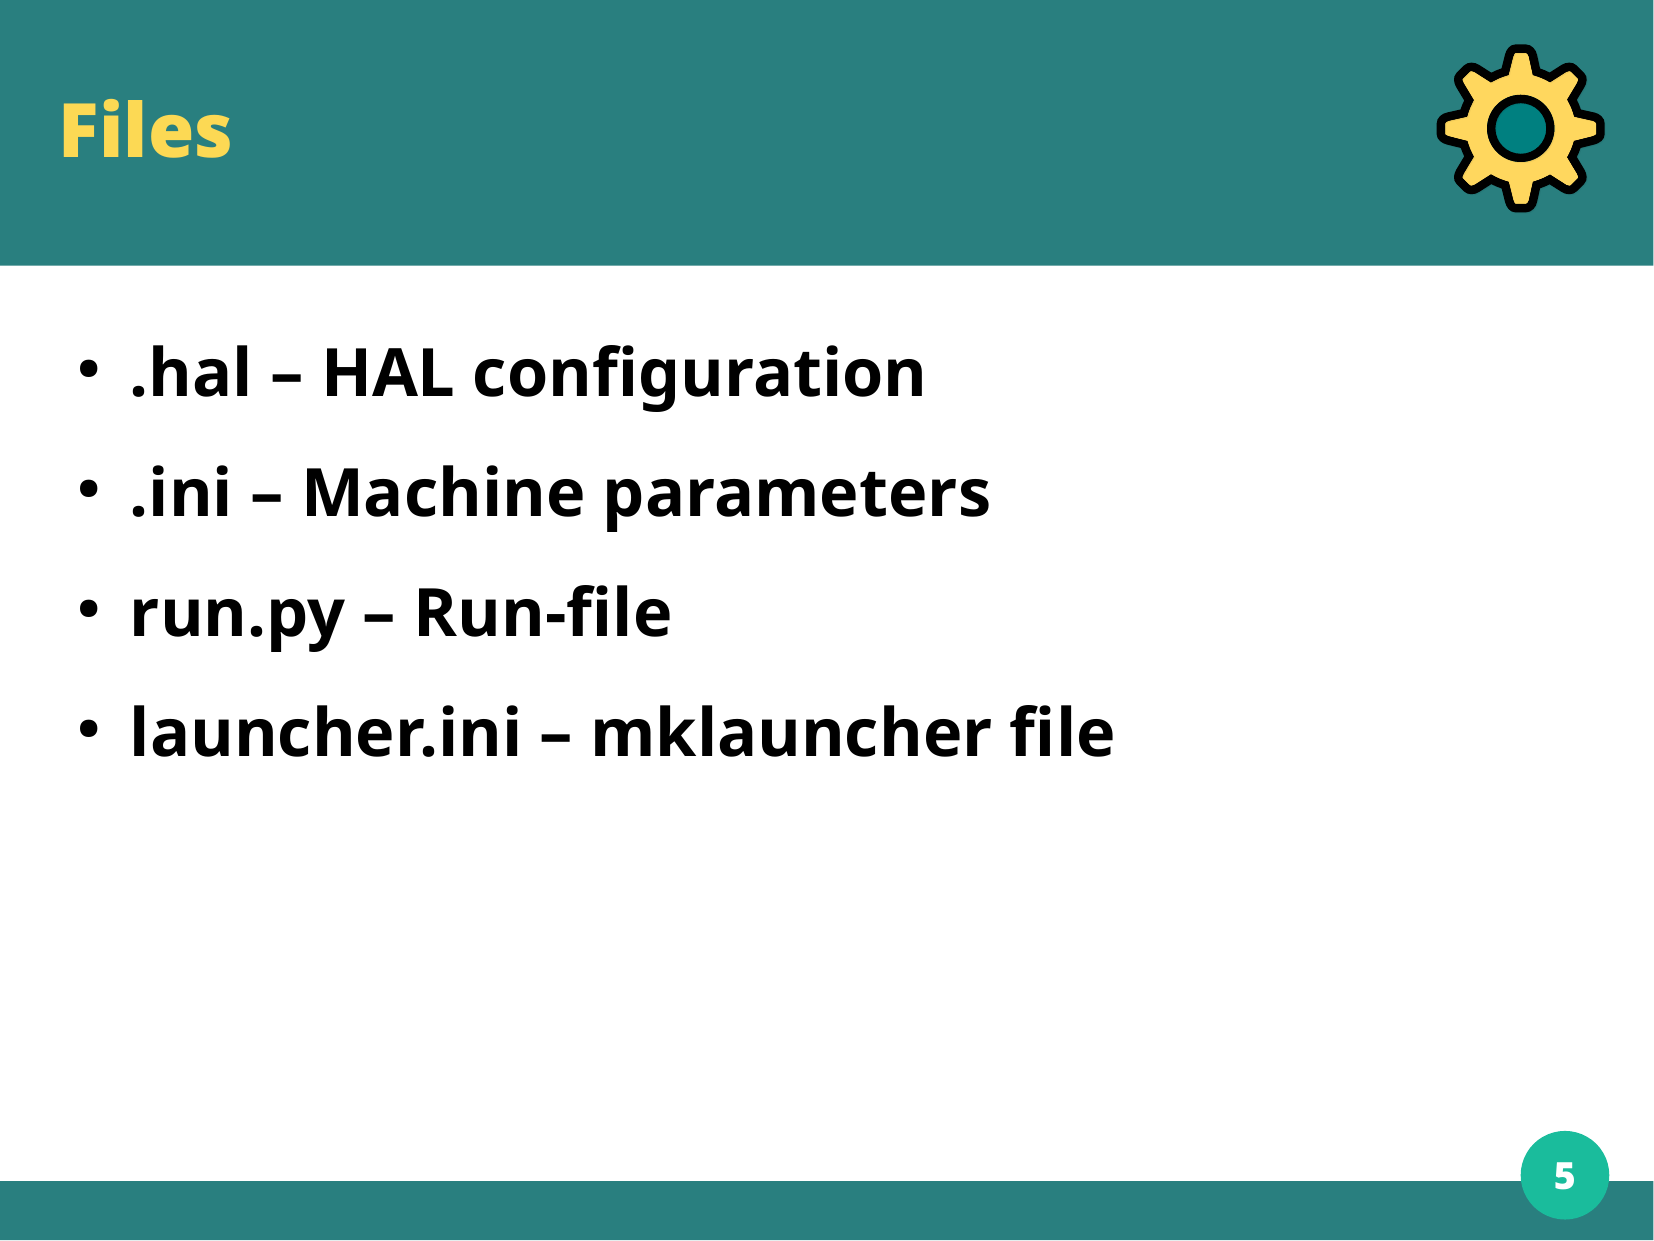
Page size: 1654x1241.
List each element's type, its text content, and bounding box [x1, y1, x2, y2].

list .hal – HAL configuration .ini – Machine parameters run.py – Run-file launcher.ini – mklauncher file [59, 324, 1595, 1152]
title Files [59, 49, 1595, 207]
